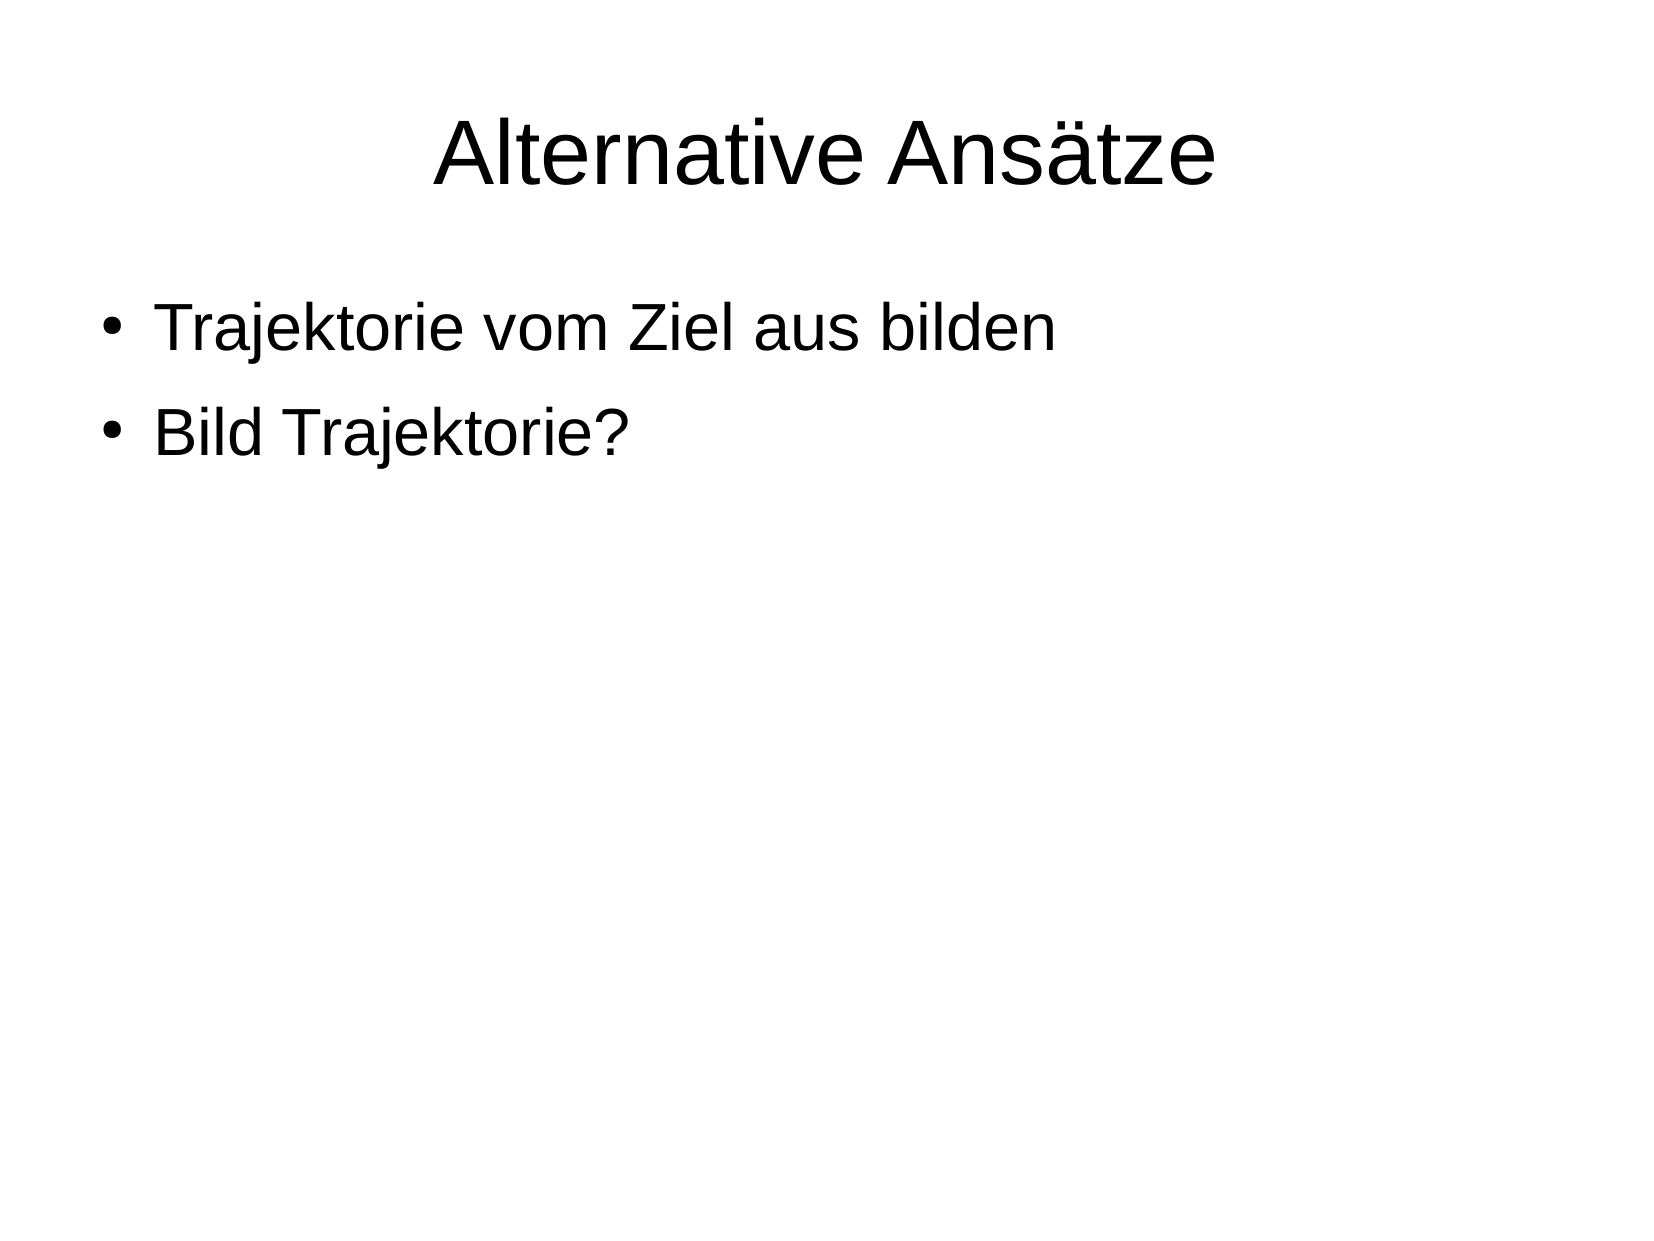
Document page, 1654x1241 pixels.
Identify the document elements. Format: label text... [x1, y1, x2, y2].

title Alternative Ansätze [82, 49, 1571, 257]
list Trajektorie vom Ziel aus bilden Bild Trajektorie? [82, 290, 1571, 1109]
